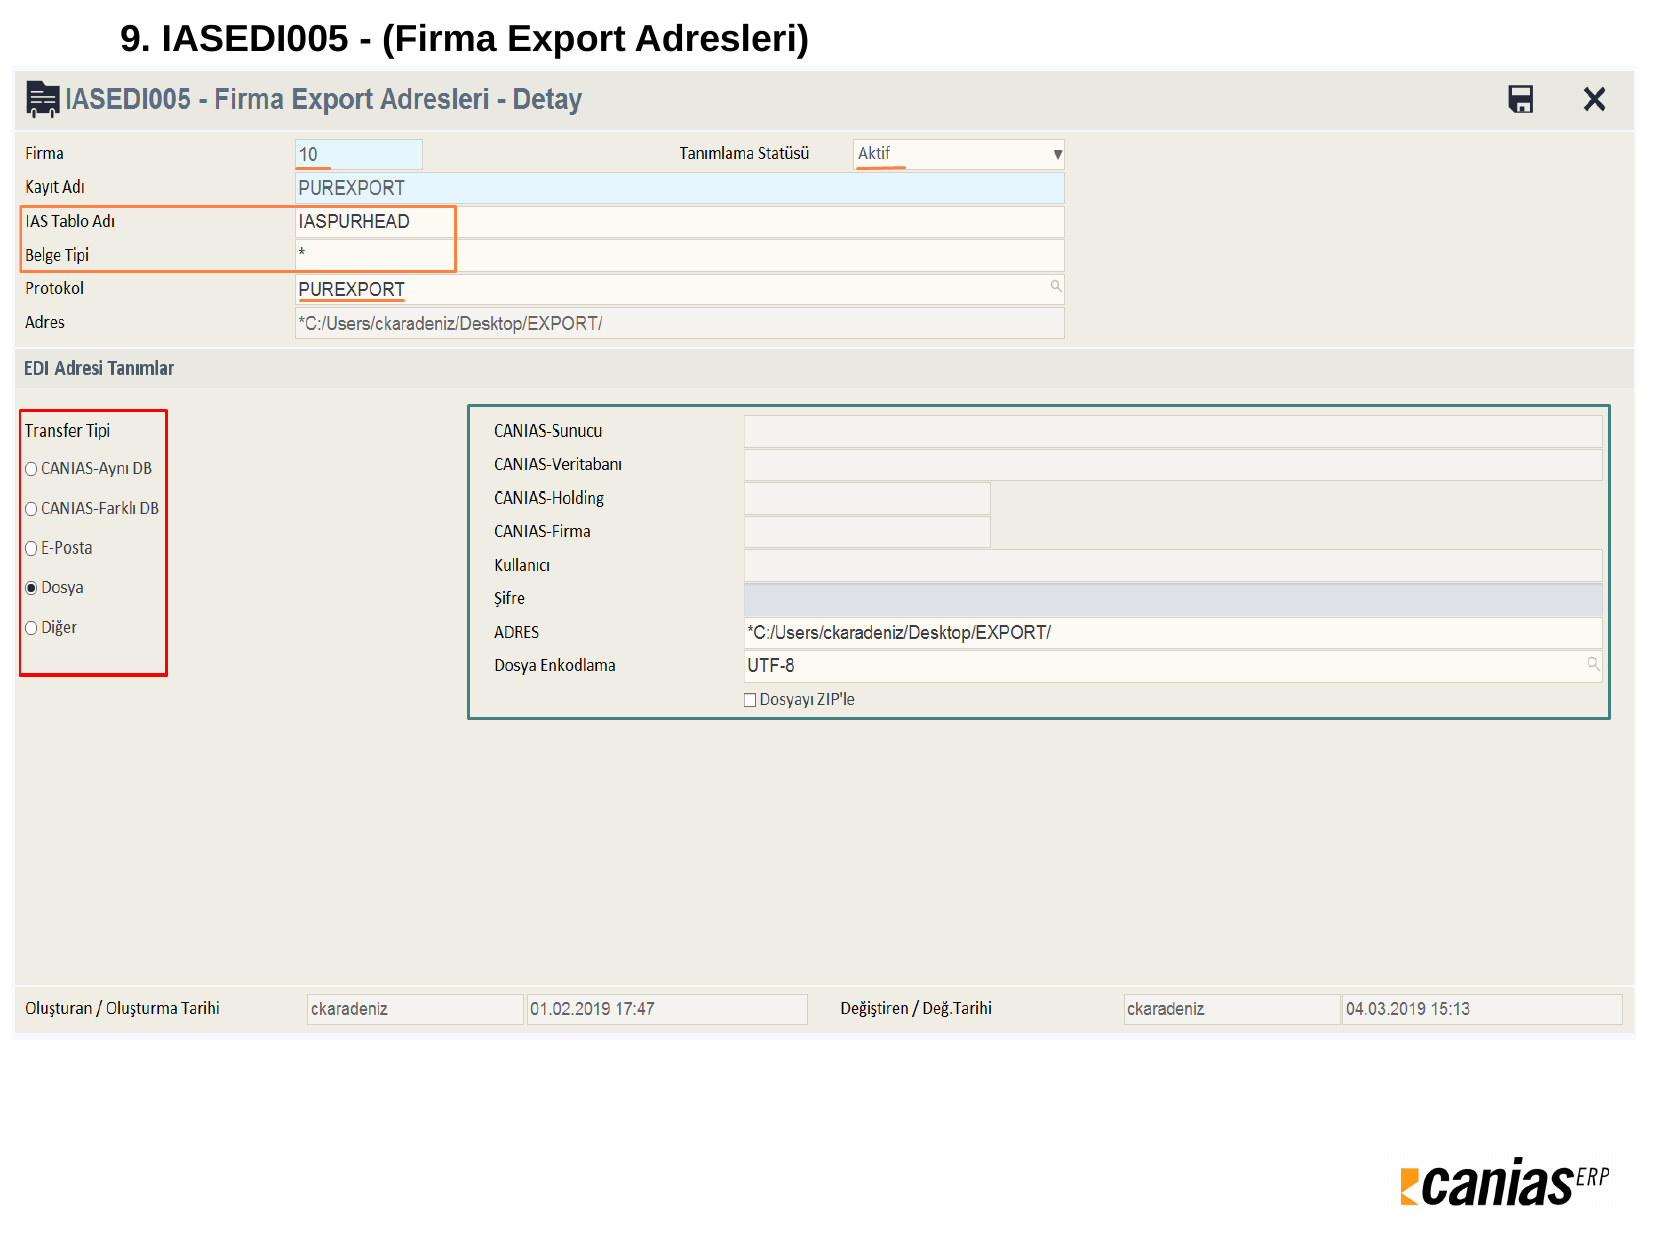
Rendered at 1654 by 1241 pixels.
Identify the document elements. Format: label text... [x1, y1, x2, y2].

text_box 9. IASEDI005 - (Firma Export Adresleri) [10, 6, 1624, 65]
picture [12, 66, 1636, 1040]
picture [1375, 1139, 1635, 1223]
